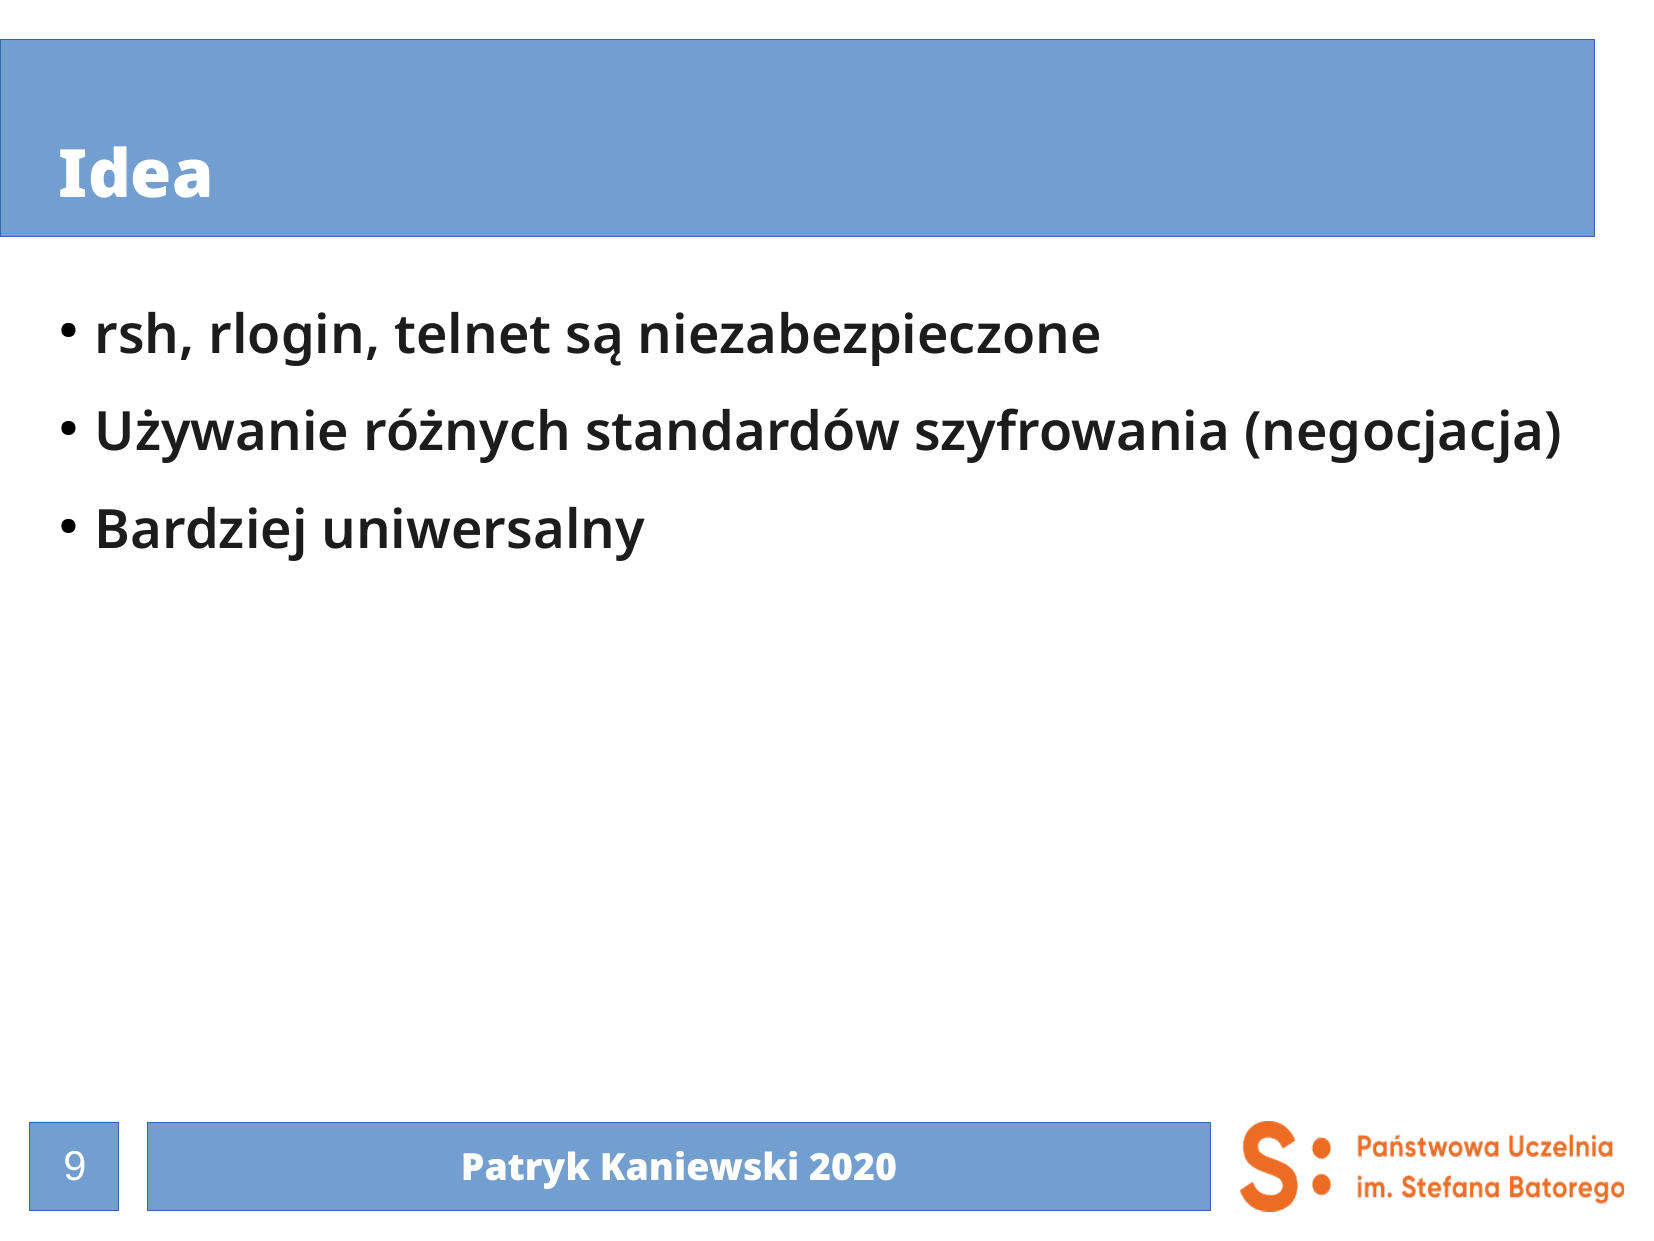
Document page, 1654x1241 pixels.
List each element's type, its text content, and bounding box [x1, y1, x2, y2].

title Idea [59, 59, 1595, 217]
picture [1240, 1121, 1625, 1212]
list rsh, rlogin, telnet są niezabezpieczone Używanie różnych standardów szyfrowania (negocjacja) Bardziej uniwersalny [59, 295, 1565, 1015]
